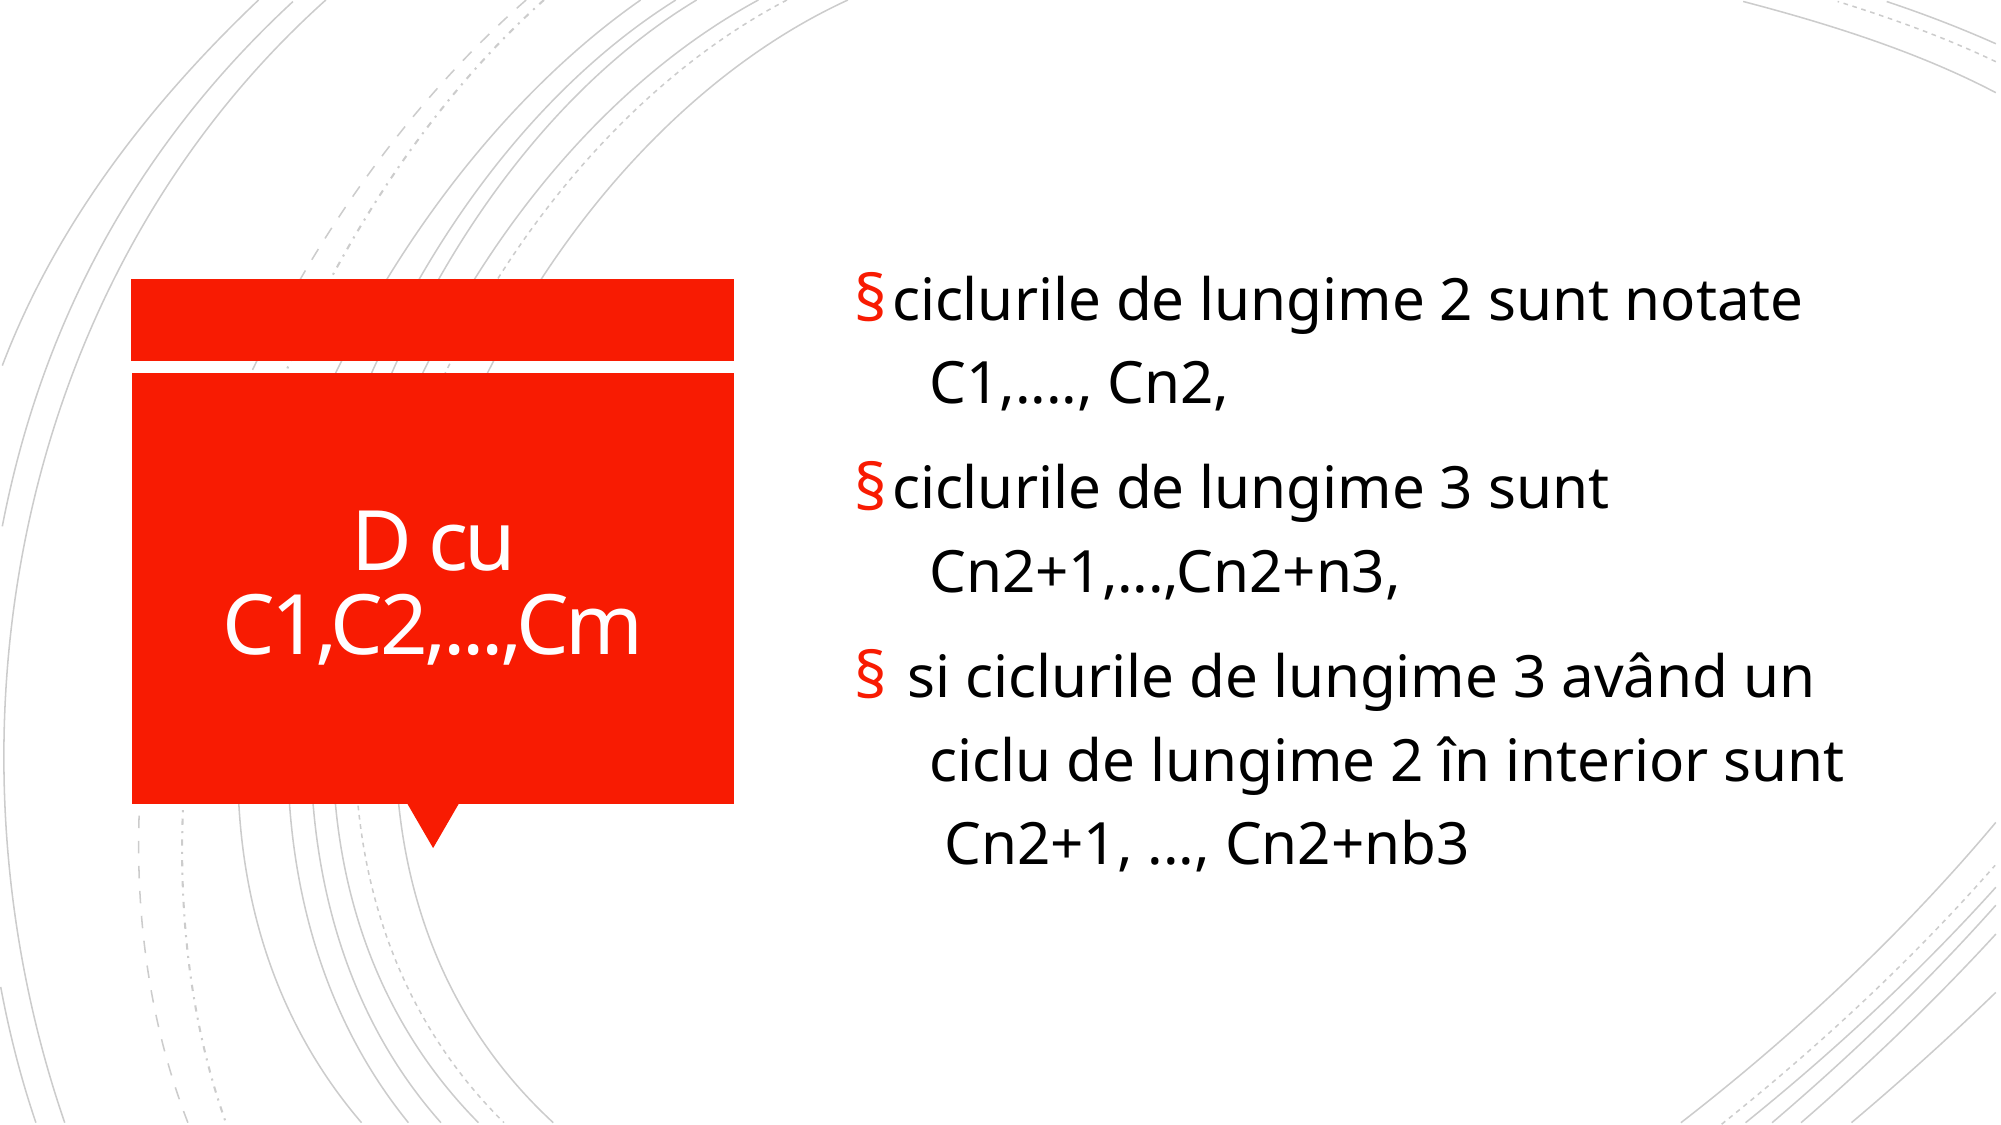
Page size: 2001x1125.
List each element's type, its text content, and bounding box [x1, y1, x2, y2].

title D cu C1,C2,...,Cm [145, 385, 720, 789]
list ciclurile de lungime 2 sunt notate C1,...., Cn2, ciclurile de lungime 3 sunt Cn2+1,...,Cn2+n3, si ciclurile de lungime 3 având un ciclu de lungime 2 în interior sunt Cn2+1, ..., Cn2+nb3 [839, 131, 1871, 993]
